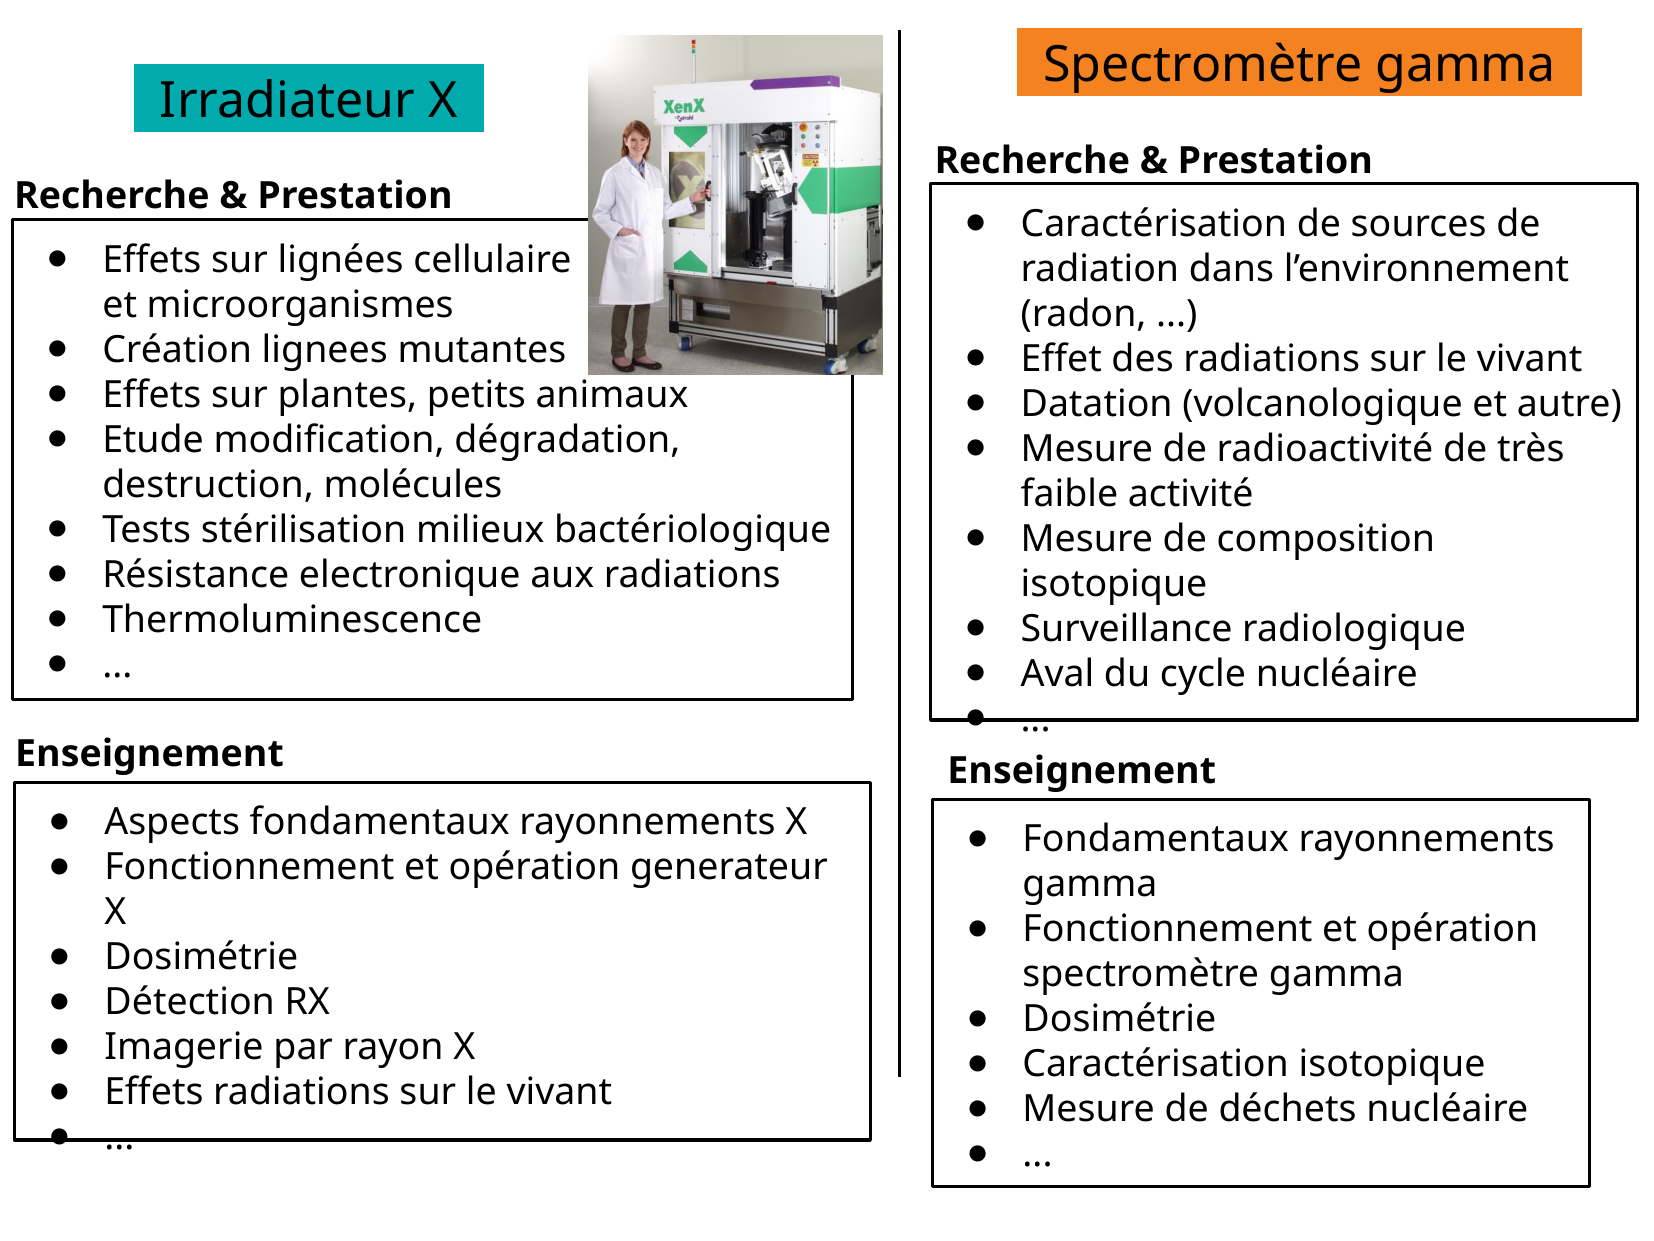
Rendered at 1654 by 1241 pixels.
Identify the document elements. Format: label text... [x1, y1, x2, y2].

text_box Recherche & Prestation [0, 161, 496, 235]
text_box Recherche & Prestation [919, 125, 1443, 257]
text_box Effets sur lignées cellulaire et microorganismes Création lignees mutantes Effets sur plantes, petits animaux Etude modification, dégradation, destruction, molécules Tests stérilisation milieux bactériologique Résistance electronique aux radiations Thermoluminescence ... [12, 219, 853, 700]
text_box Enseignement [932, 731, 1268, 834]
text_box Aspects fondamentaux rayonnements X Fonctionnement et opération generateur X Dosimétrie Détection RX Imagerie par rayon X Effets radiations sur le vivant ... [14, 782, 871, 1141]
text_box Caractérisation de sources de radiation dans l’environnement (radon, ...) Effet des radiations sur le vivant Datation (volcanologique et autre) Mesure de radioactivité de très faible activité Mesure de composition isotopique Surveillance radiologique Aval du cycle nucléaire ... [930, 183, 1638, 721]
text_box Spectromètre gamma [979, 0, 1621, 136]
picture [588, 35, 883, 376]
text_box Fondamentaux rayonnements gamma Fonctionnement et opération spectromètre gamma Dosimétrie Caractérisation isotopique Mesure de déchets nucléaire ... [932, 799, 1590, 1187]
text_box Enseignement [0, 714, 336, 816]
text_box Irradiateur X [76, 49, 542, 148]
